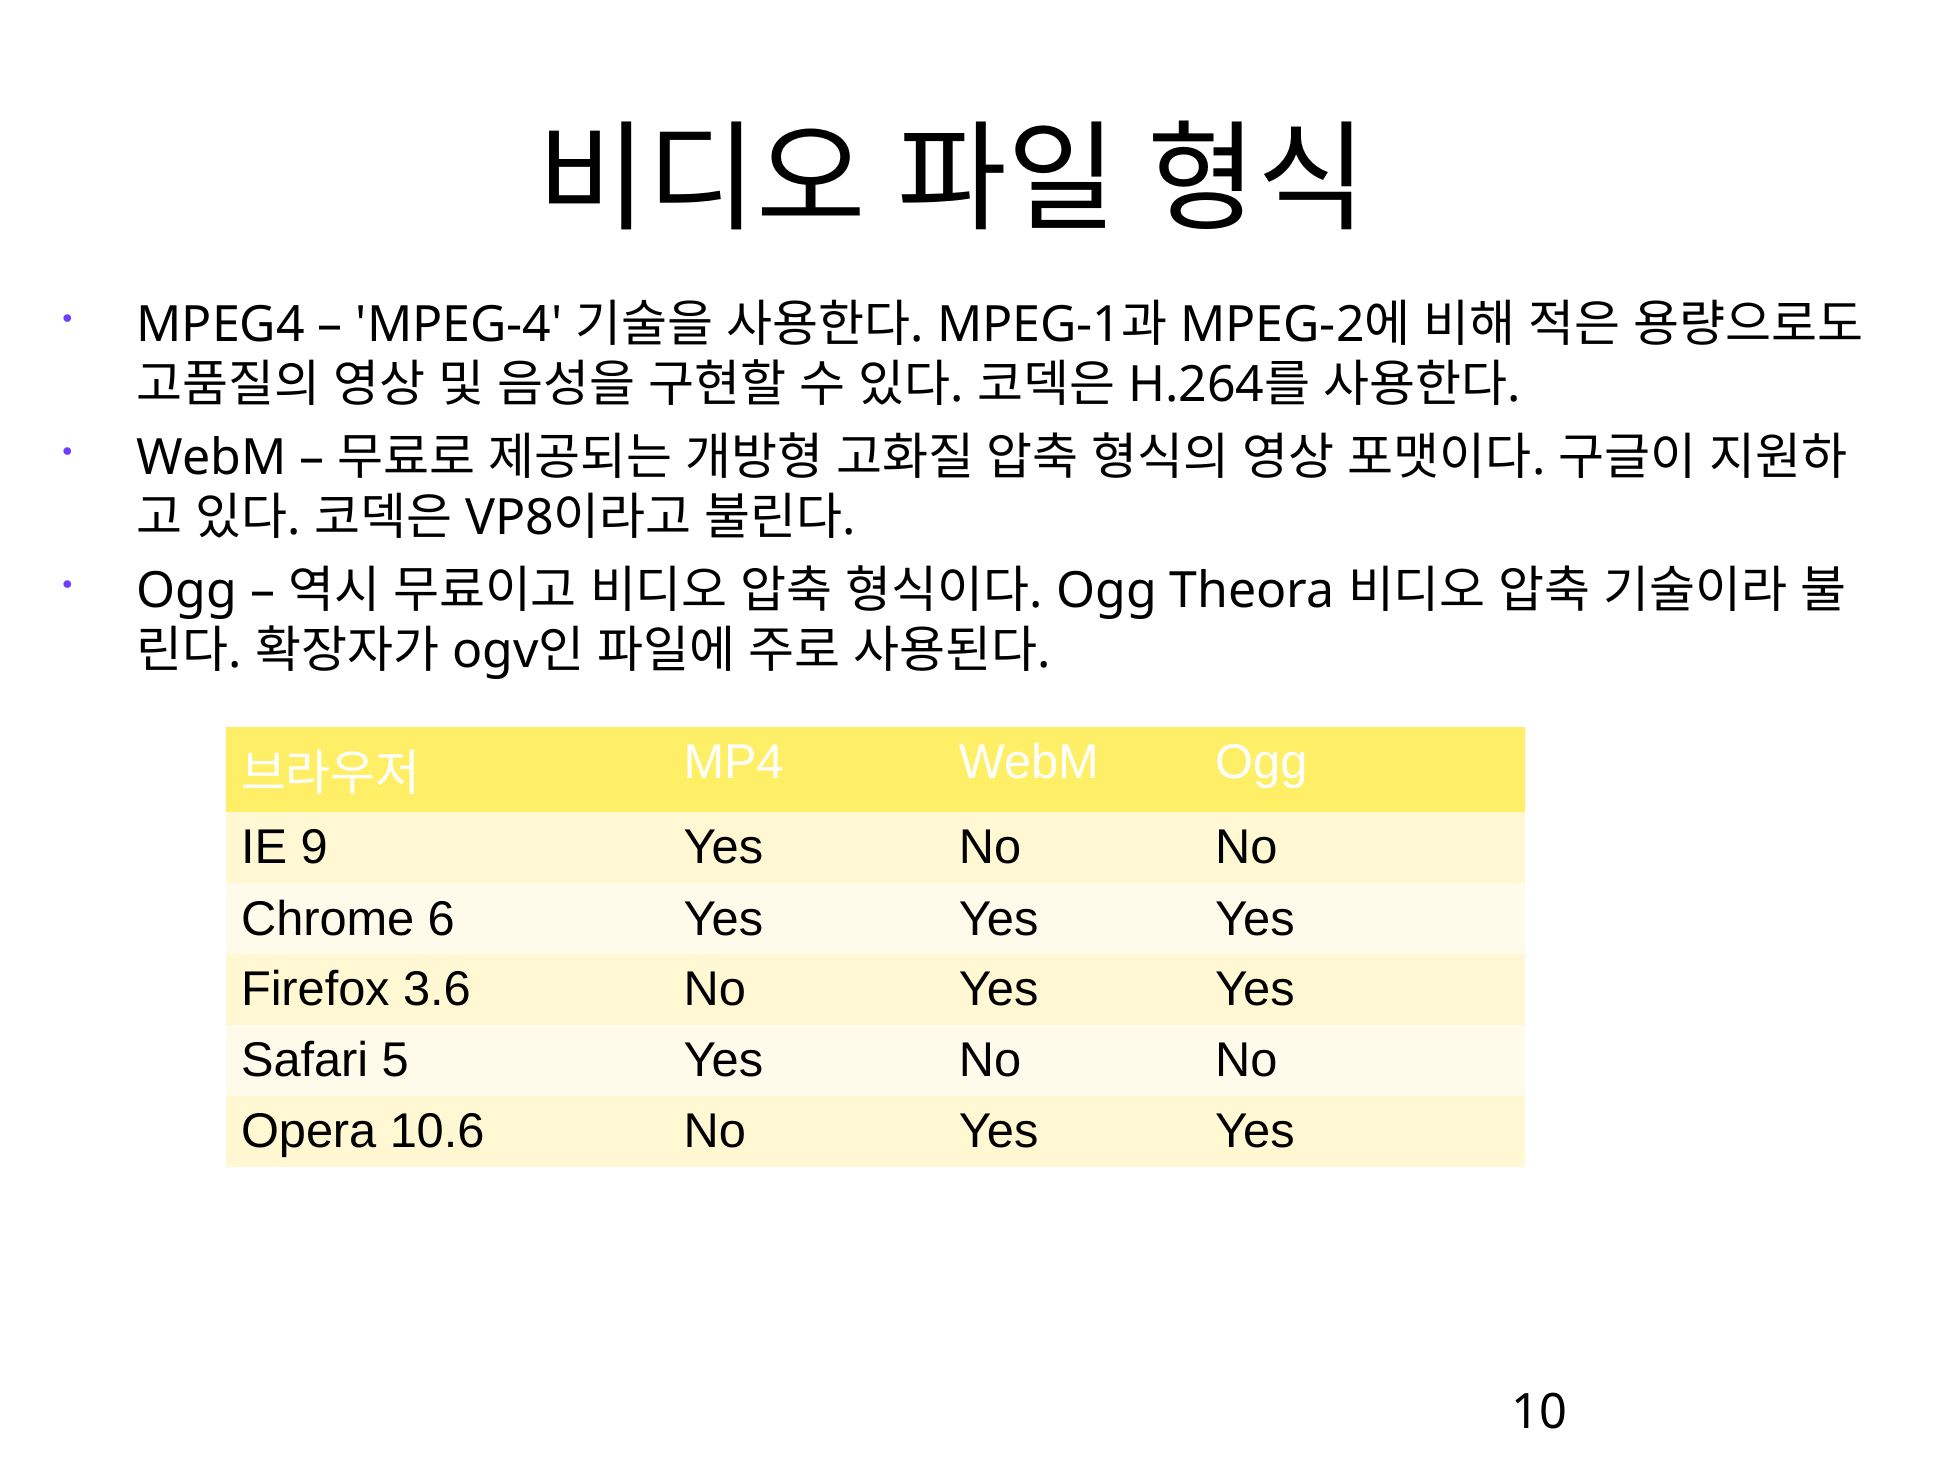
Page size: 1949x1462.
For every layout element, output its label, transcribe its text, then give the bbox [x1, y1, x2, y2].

table_header 브라우저 [226, 727, 669, 812]
table_cell Yes [944, 883, 1200, 954]
table_cell Safari 5 [226, 1025, 669, 1096]
table_header MP4 [669, 727, 944, 812]
table_header WebM [944, 727, 1200, 812]
slide_number <숫자> [1496, 1372, 1899, 1462]
table_cell No [1200, 1025, 1525, 1096]
table_cell Yes [669, 812, 944, 883]
table_cell Yes [1200, 1096, 1525, 1167]
title 비디오 파일 형식 [156, 92, 1749, 255]
table_cell Yes [1200, 883, 1525, 954]
table_cell Yes [944, 954, 1200, 1025]
table_cell No [944, 812, 1200, 883]
table_cell Yes [944, 1096, 1200, 1167]
table_cell Yes [669, 1025, 944, 1096]
table_cell No [669, 1096, 944, 1167]
table_cell No [944, 1025, 1200, 1096]
table_cell No [669, 954, 944, 1025]
list MPEG4 – 'MPEG-4' 기술을 사용한다. MPEG-1과 MPEG-2에 비해 적은 용량으로도 고품질의 영상 및 음성을 구현할 수 있다. 코덱은 H.264를 사용한다. WebM – 무료로 제공되는 개방형 고화질 압축 형식의 영상 포맷이다. 구글이 지원하고 있다. 코덱은 VP8이라고 불린다. Ogg – 역시 무료이고 비디오 압축 형식이다. Ogg Theora 비디오 압축 기술이라 불린다. 확장자가 ogv인 파일에 주로 사용된다. [48, 284, 1897, 1343]
table_cell Opera 10.6 [226, 1096, 669, 1167]
table_cell IE 9 [226, 812, 669, 883]
table_cell Yes [669, 883, 944, 954]
table_cell Yes [1200, 954, 1525, 1025]
table_cell Chrome 6 [226, 883, 669, 954]
table_cell No [1200, 812, 1525, 883]
table_header Ogg [1200, 727, 1525, 812]
table_cell Firefox 3.6 [226, 954, 669, 1025]
